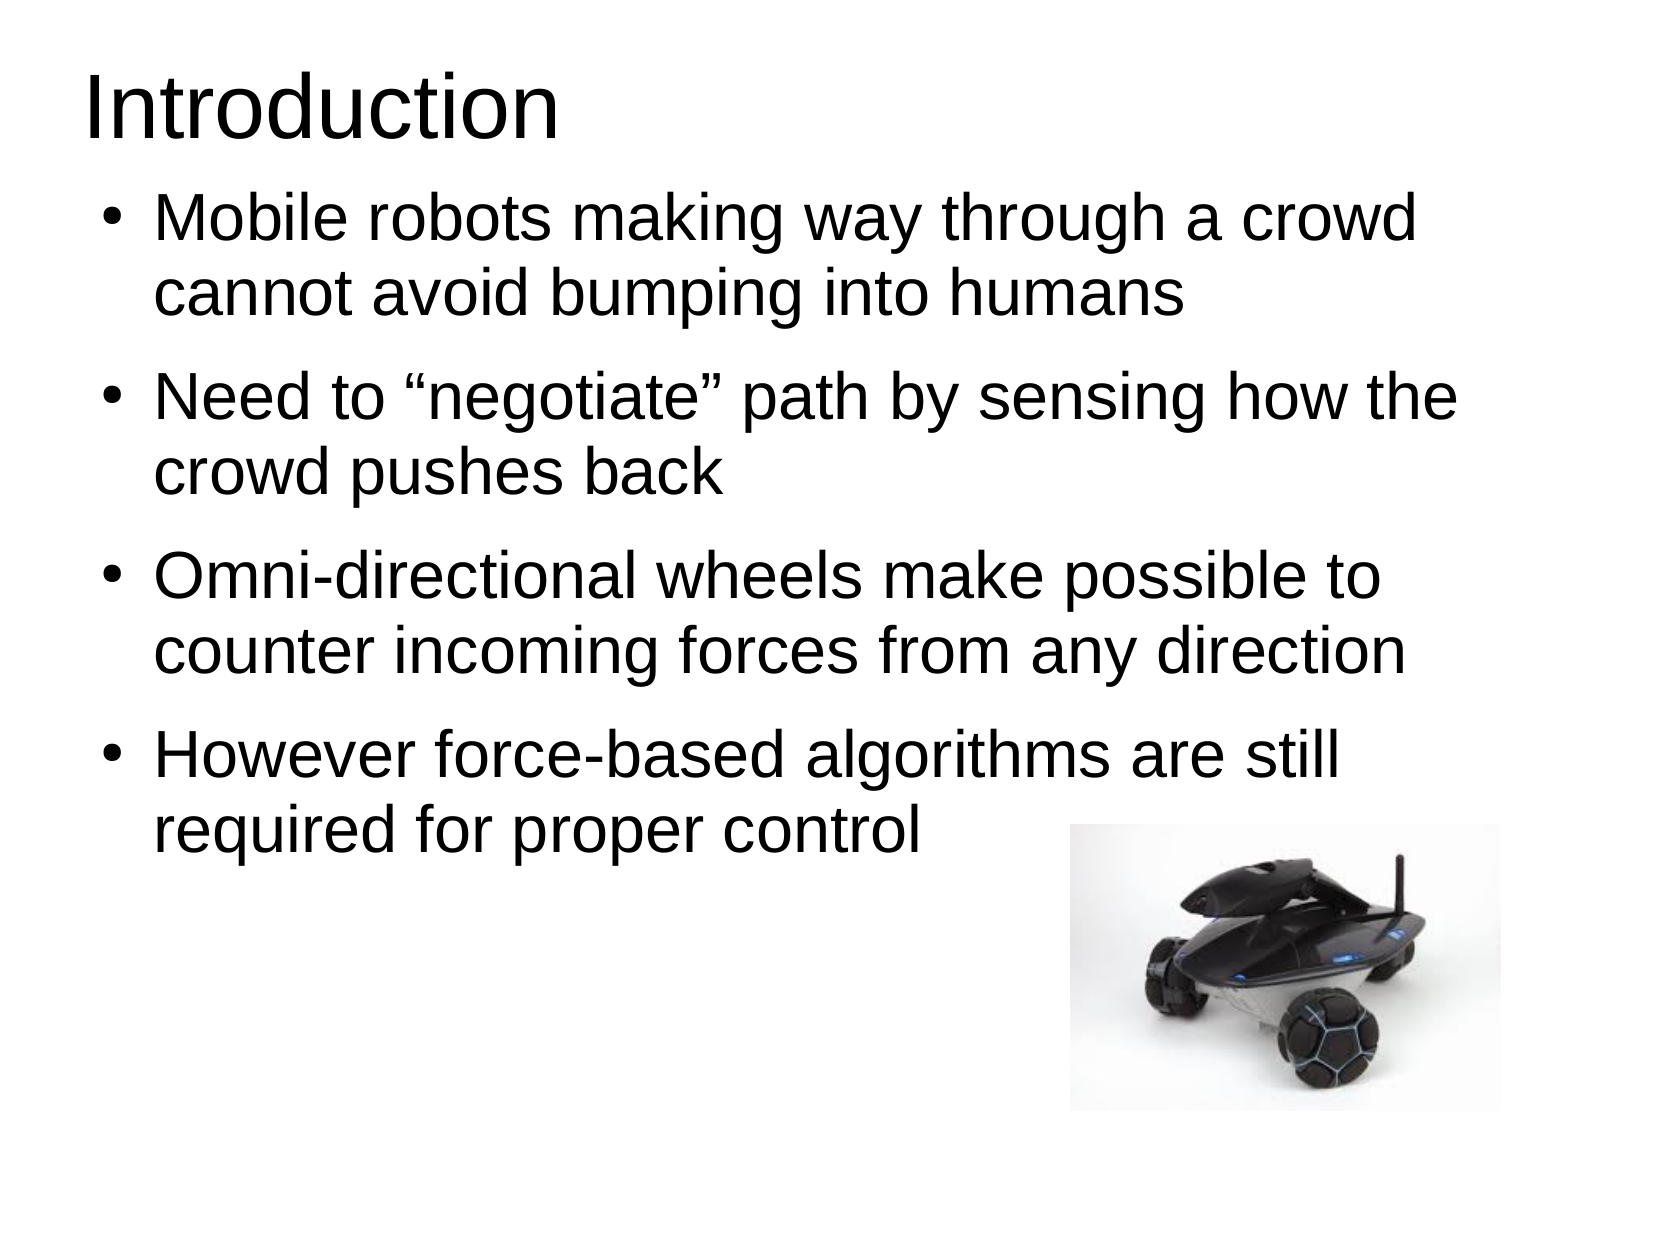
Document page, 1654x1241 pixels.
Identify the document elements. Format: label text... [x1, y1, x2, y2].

title Introduction [82, 49, 1571, 166]
list Mobile robots making way through a crowd cannot avoid bumping into humans Need to “negotiate” path by sensing how the crowd pushes back Omni-directional wheels make possible to counter incoming forces from any direction However force-based algorithms are still required for proper control [82, 180, 1571, 1010]
picture [1070, 824, 1501, 1111]
